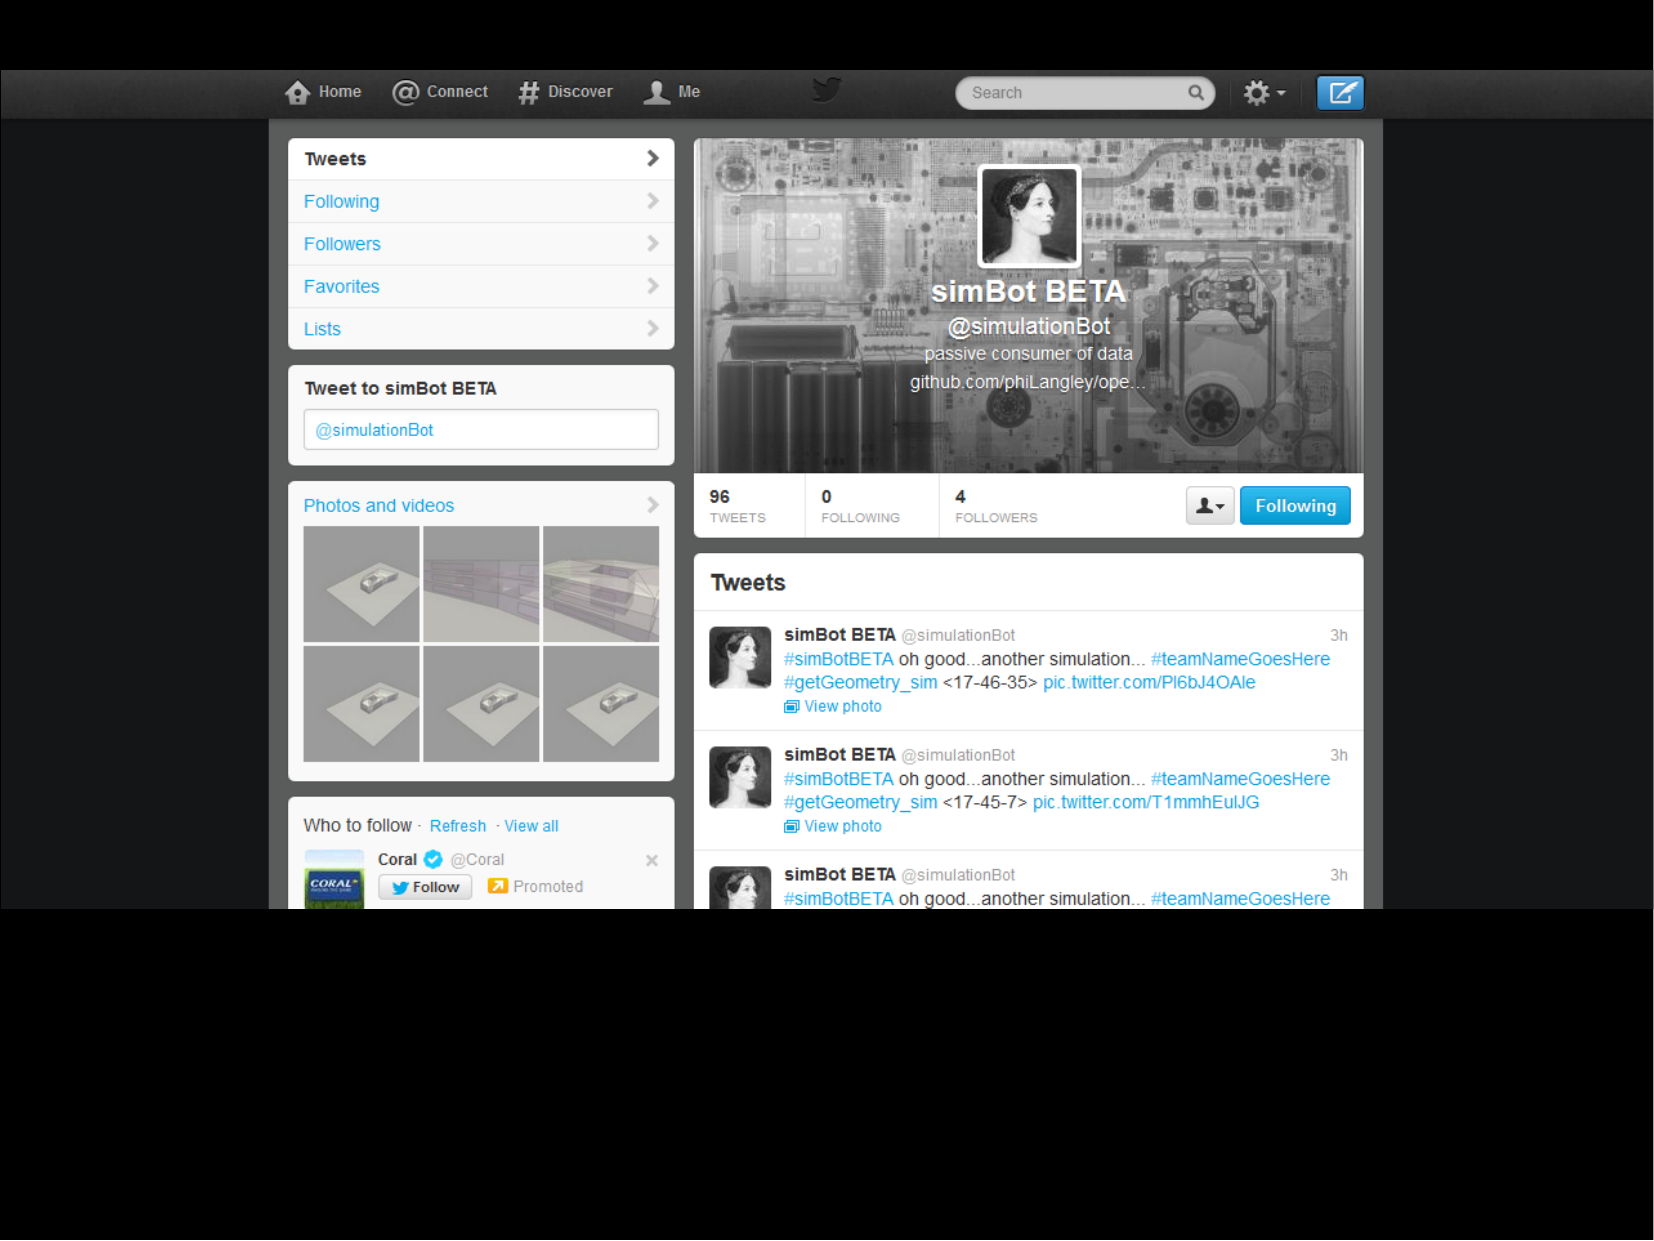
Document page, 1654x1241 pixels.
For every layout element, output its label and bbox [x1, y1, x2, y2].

picture [1, 70, 1654, 909]
